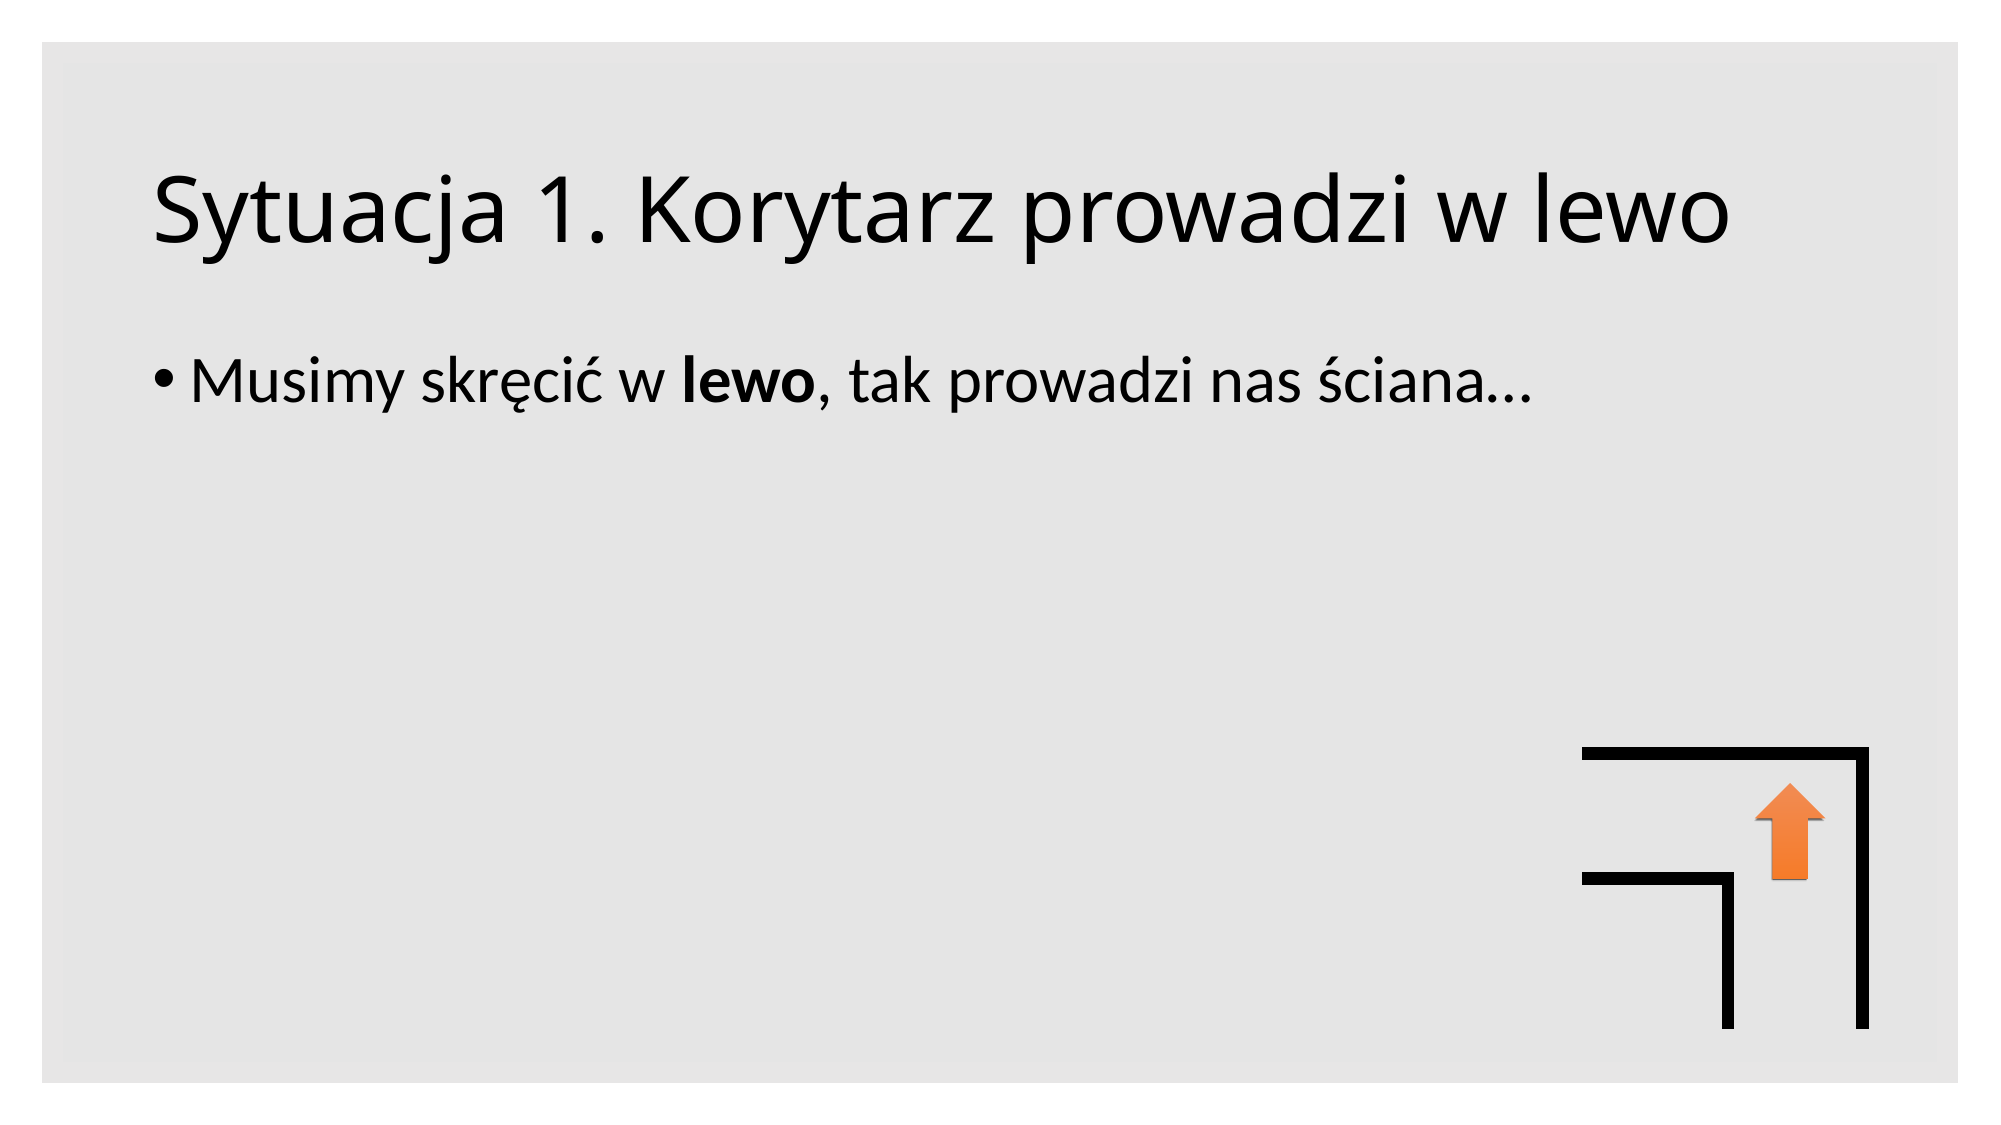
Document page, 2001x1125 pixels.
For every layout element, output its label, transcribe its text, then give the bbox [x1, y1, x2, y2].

title Sytuacja 1. Korytarz prowadzi w lewo [137, 103, 1863, 322]
text_box [53, 53, 1947, 1073]
list Musimy skręcić w lewo, tak prowadzi nas ściana… [137, 337, 1882, 973]
